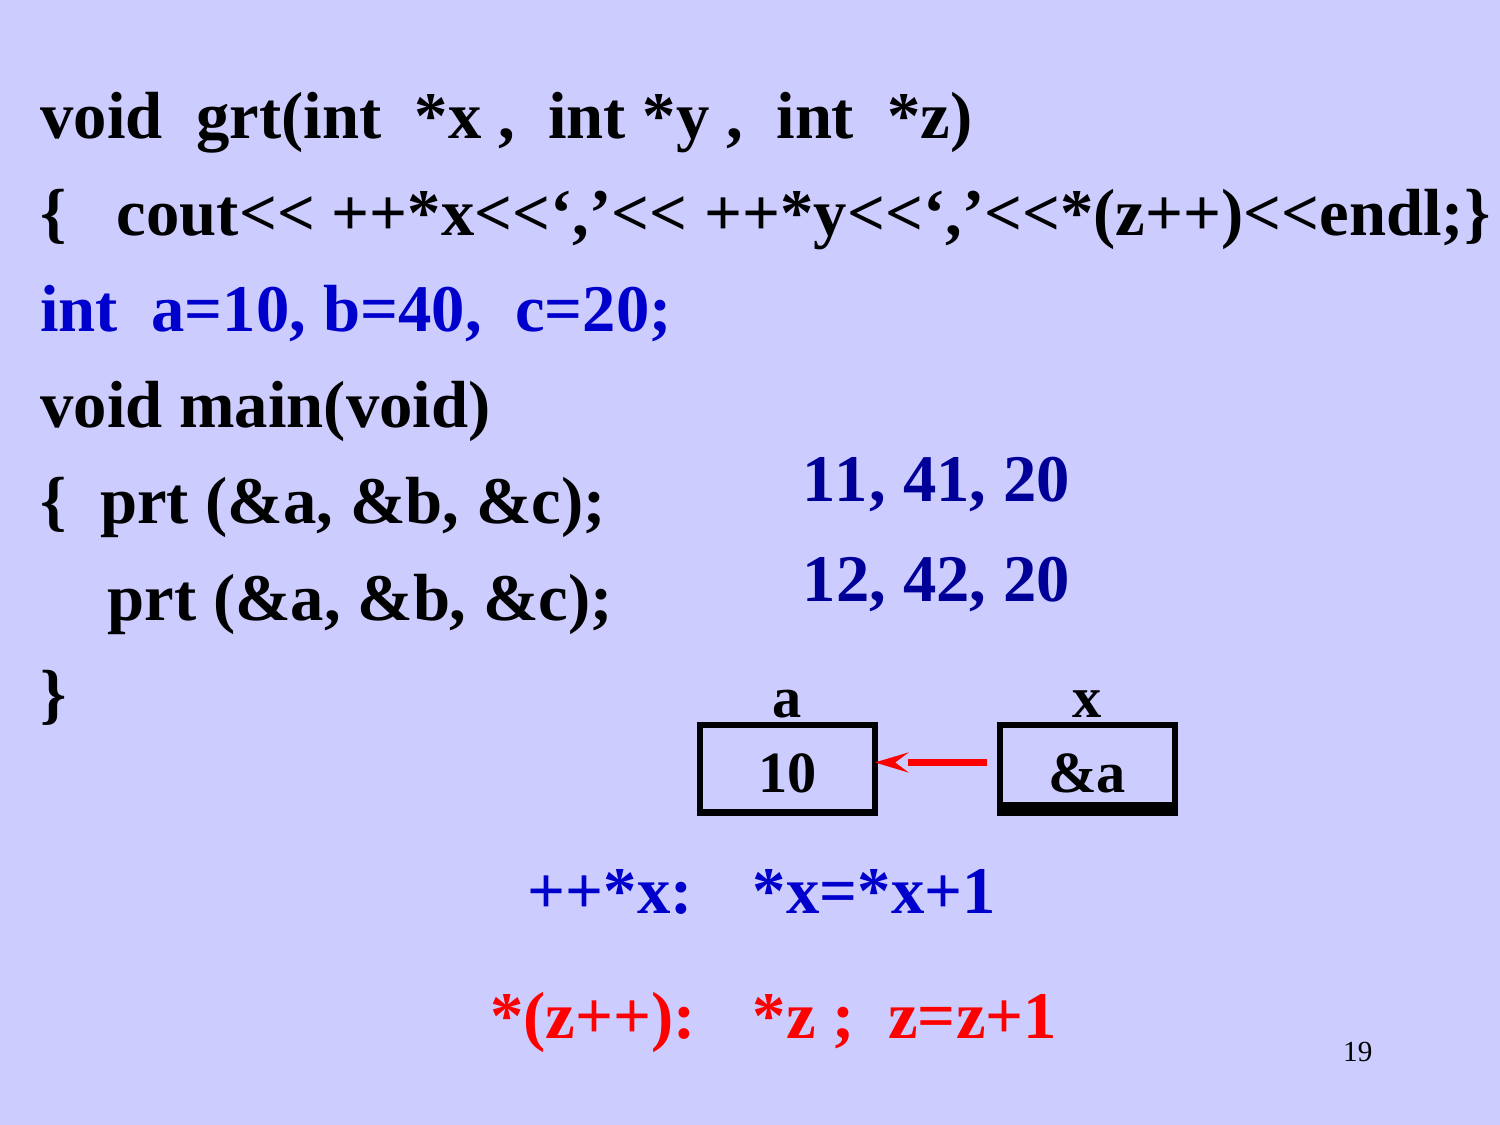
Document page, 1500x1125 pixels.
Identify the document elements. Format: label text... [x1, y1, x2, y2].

text_box a [699, 650, 875, 724]
text_box &a [999, 724, 1175, 806]
text_box void grt(int *x , int *y , int *z) { cout<< ++*x<<‘,’<< ++*y<<‘,’<<*(z++)<<endl;} int a=10, b=40, c=20; void main(void) { prt (&a, &b, &c); prt (&a, &b, &c); } [37, 62, 1500, 732]
text_box x [999, 650, 1175, 724]
text_box 12, 42, 20 [800, 525, 1151, 617]
text_box *x=*x+1 [750, 837, 1063, 930]
text_box 10 [699, 724, 875, 806]
text_box *z ; z=z+1 [750, 962, 1426, 1055]
text_box 11, 41, 20 [800, 425, 1151, 517]
text_box <编号> [1074, 1055, 1388, 1101]
text_box ++*x: [525, 837, 750, 930]
text_box *(z++): [487, 962, 750, 1055]
